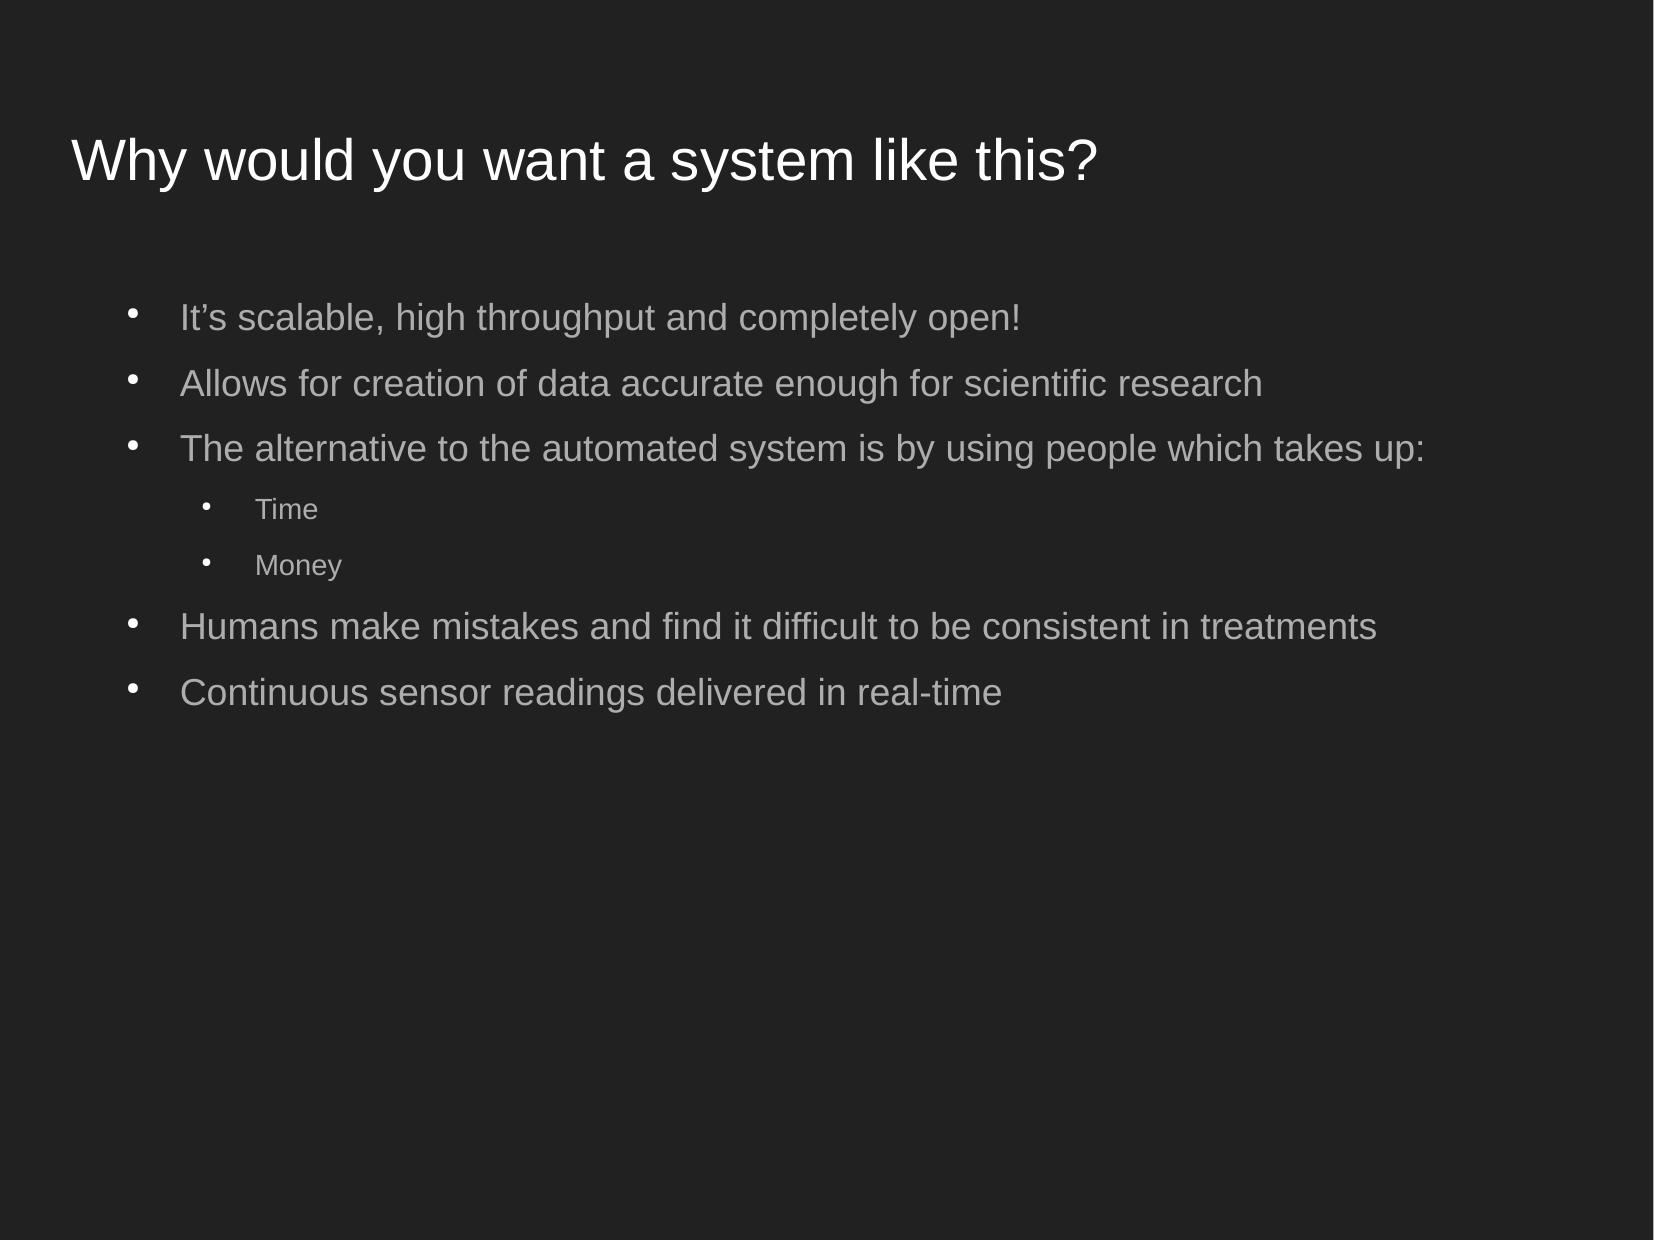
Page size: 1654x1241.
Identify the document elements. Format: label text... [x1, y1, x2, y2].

title Why would you want a system like this? [56, 107, 1598, 246]
list It’s scalable, high throughput and completely open! Allows for creation of data accurate enough for scientific research The alternative to the automated system is by using people which takes up: Time Money Humans make mistakes and find it difficult to be consistent in treatments Continuous sensor readings delivered in real-time [56, 277, 1598, 1102]
